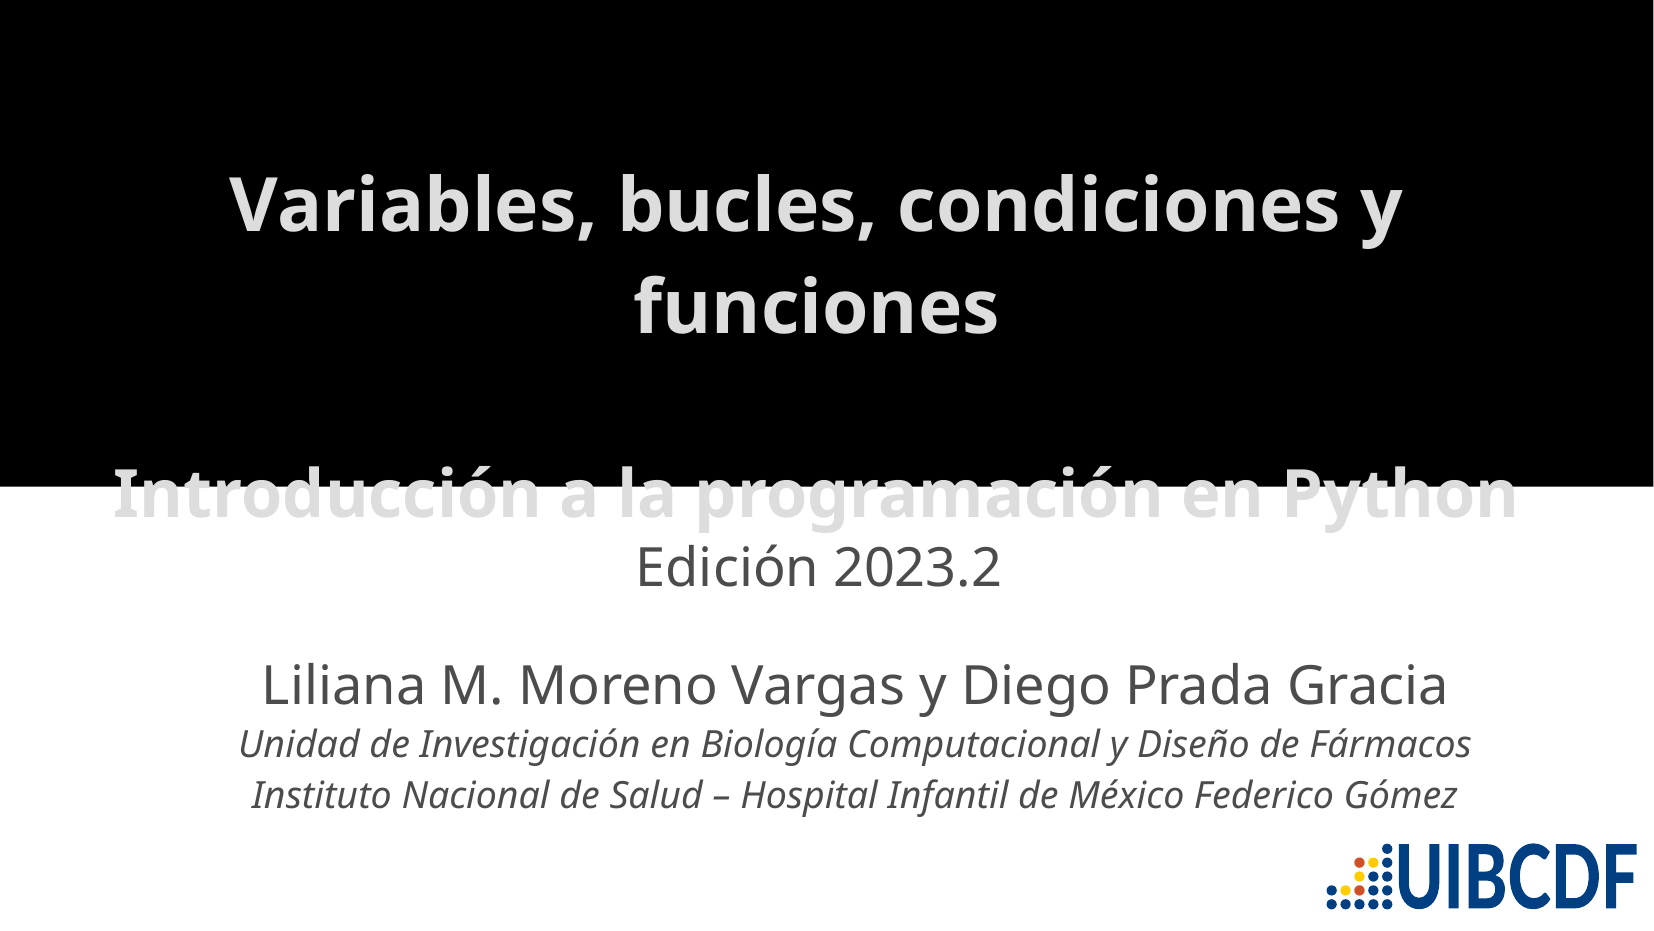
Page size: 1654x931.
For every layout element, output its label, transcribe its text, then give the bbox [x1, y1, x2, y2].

picture [1324, 841, 1637, 912]
text_box Variables, bucles, condiciones y funciones Introducción a la programación en Python [81, 143, 1552, 451]
text_box [1297, 478, 1310, 487]
text_box Liliana M. Moreno Vargas y Diego Prada Gracia [237, 638, 1475, 763]
text_box Unidad de Investigación en Biología Computacional y Diseño de Fármacos Instituto Nacional de Salud – Hospital Infantil de México Federico Gómez [220, 709, 1492, 801]
text_box Edición 2023.2 [361, 520, 1277, 622]
text_box [0, 0, 1654, 487]
